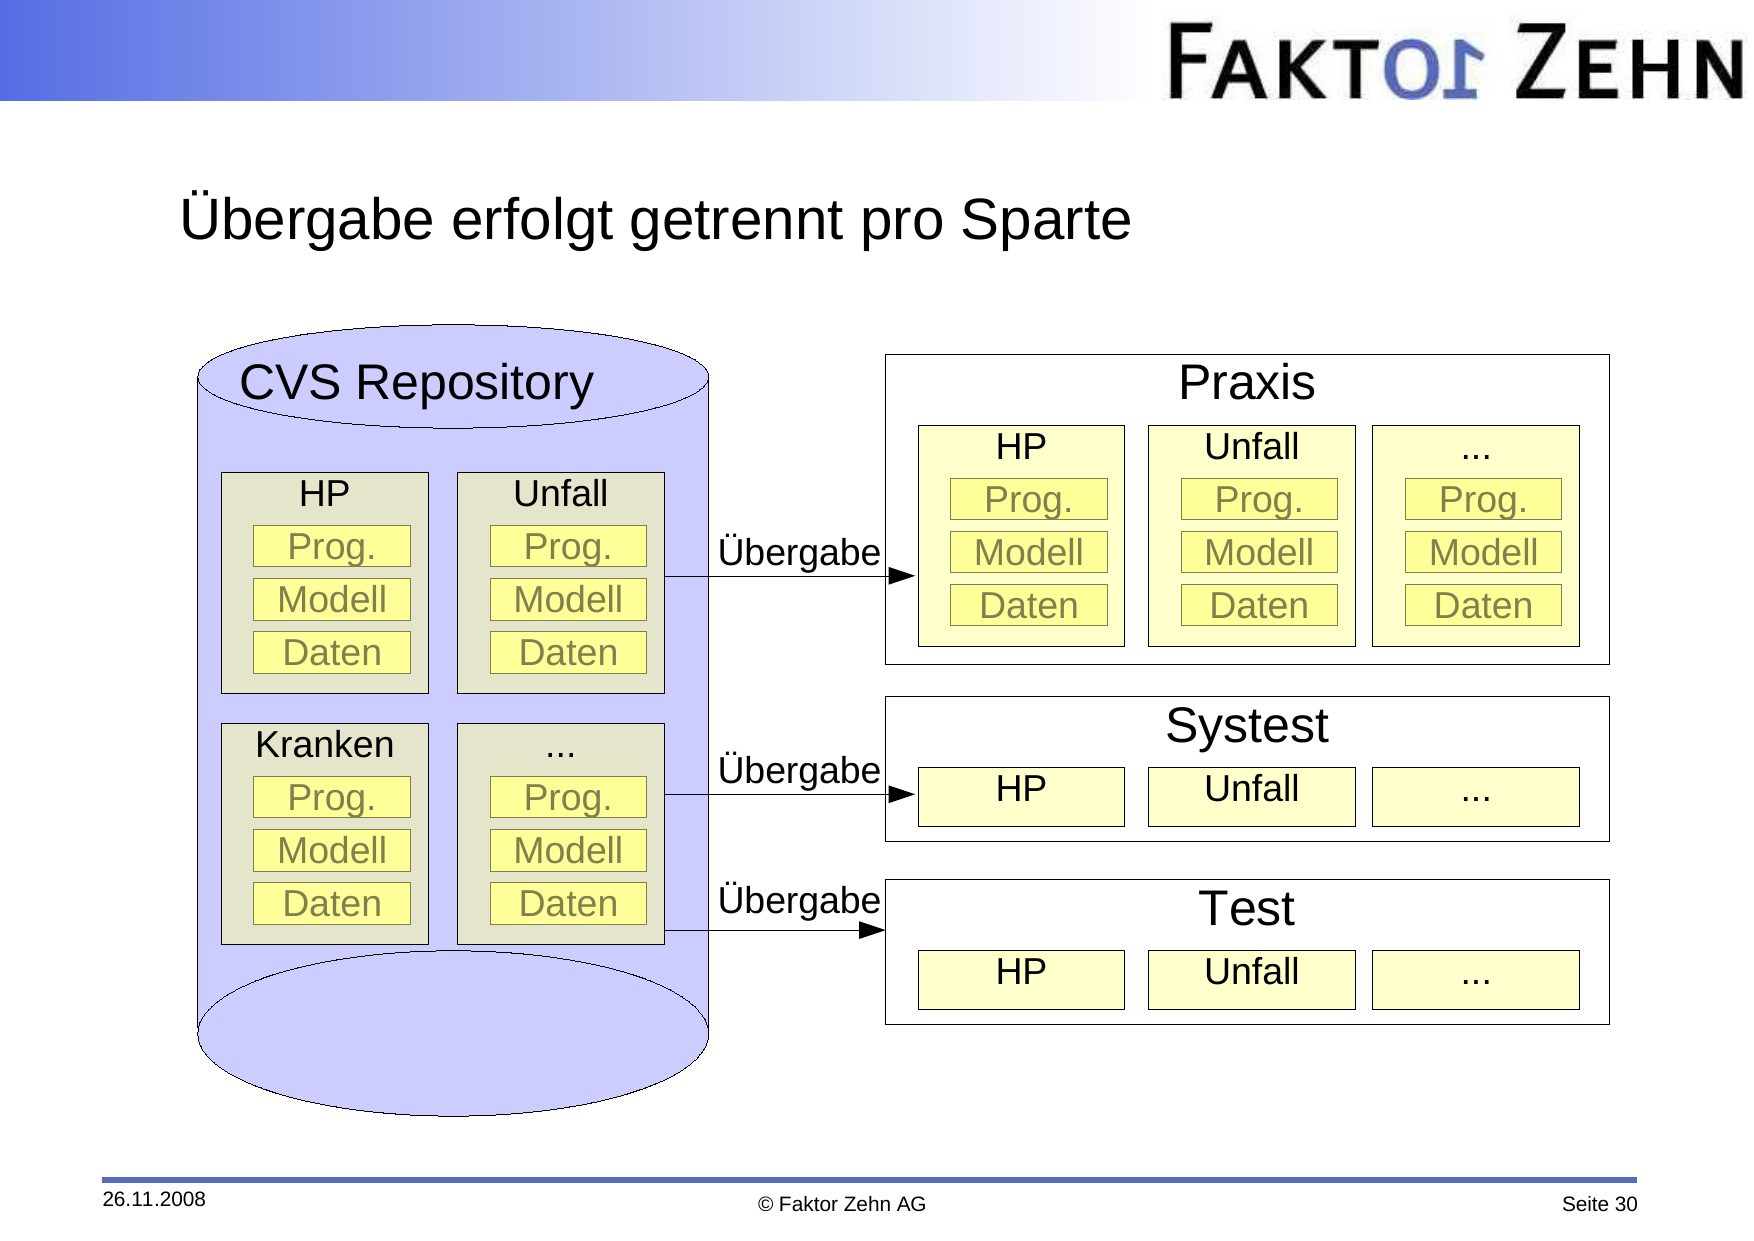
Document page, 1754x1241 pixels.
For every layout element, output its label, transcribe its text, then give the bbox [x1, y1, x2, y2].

text_box ... [1372, 767, 1580, 827]
text_box Systest [885, 696, 1610, 842]
text_box Kranken [221, 723, 429, 945]
text_box Praxis [885, 354, 1610, 665]
text_box HP [918, 425, 1125, 647]
text_box Test [885, 879, 1610, 1025]
text_box Unfall [1148, 425, 1356, 647]
text_box Übergabe [717, 531, 895, 574]
text_box ... [1372, 950, 1580, 1010]
text_box Unfall [1148, 767, 1356, 827]
text_box [665, 795, 709, 930]
text_box Unfall [1148, 950, 1356, 1010]
title Übergabe erfolgt getrennt pro Sparte [179, 142, 1576, 296]
text_box Unfall [457, 472, 665, 694]
text_box HP [918, 767, 1125, 827]
text_box ... [457, 723, 665, 945]
text_box Übergabe [717, 750, 895, 793]
text_box HP [221, 472, 429, 694]
text_box [197, 324, 709, 1117]
text_box Übergabe [717, 879, 895, 923]
text_box CVS Repository [239, 354, 609, 411]
text_box HP [918, 950, 1125, 1010]
picture [1162, 7, 1752, 100]
text_box ... [1372, 425, 1580, 647]
